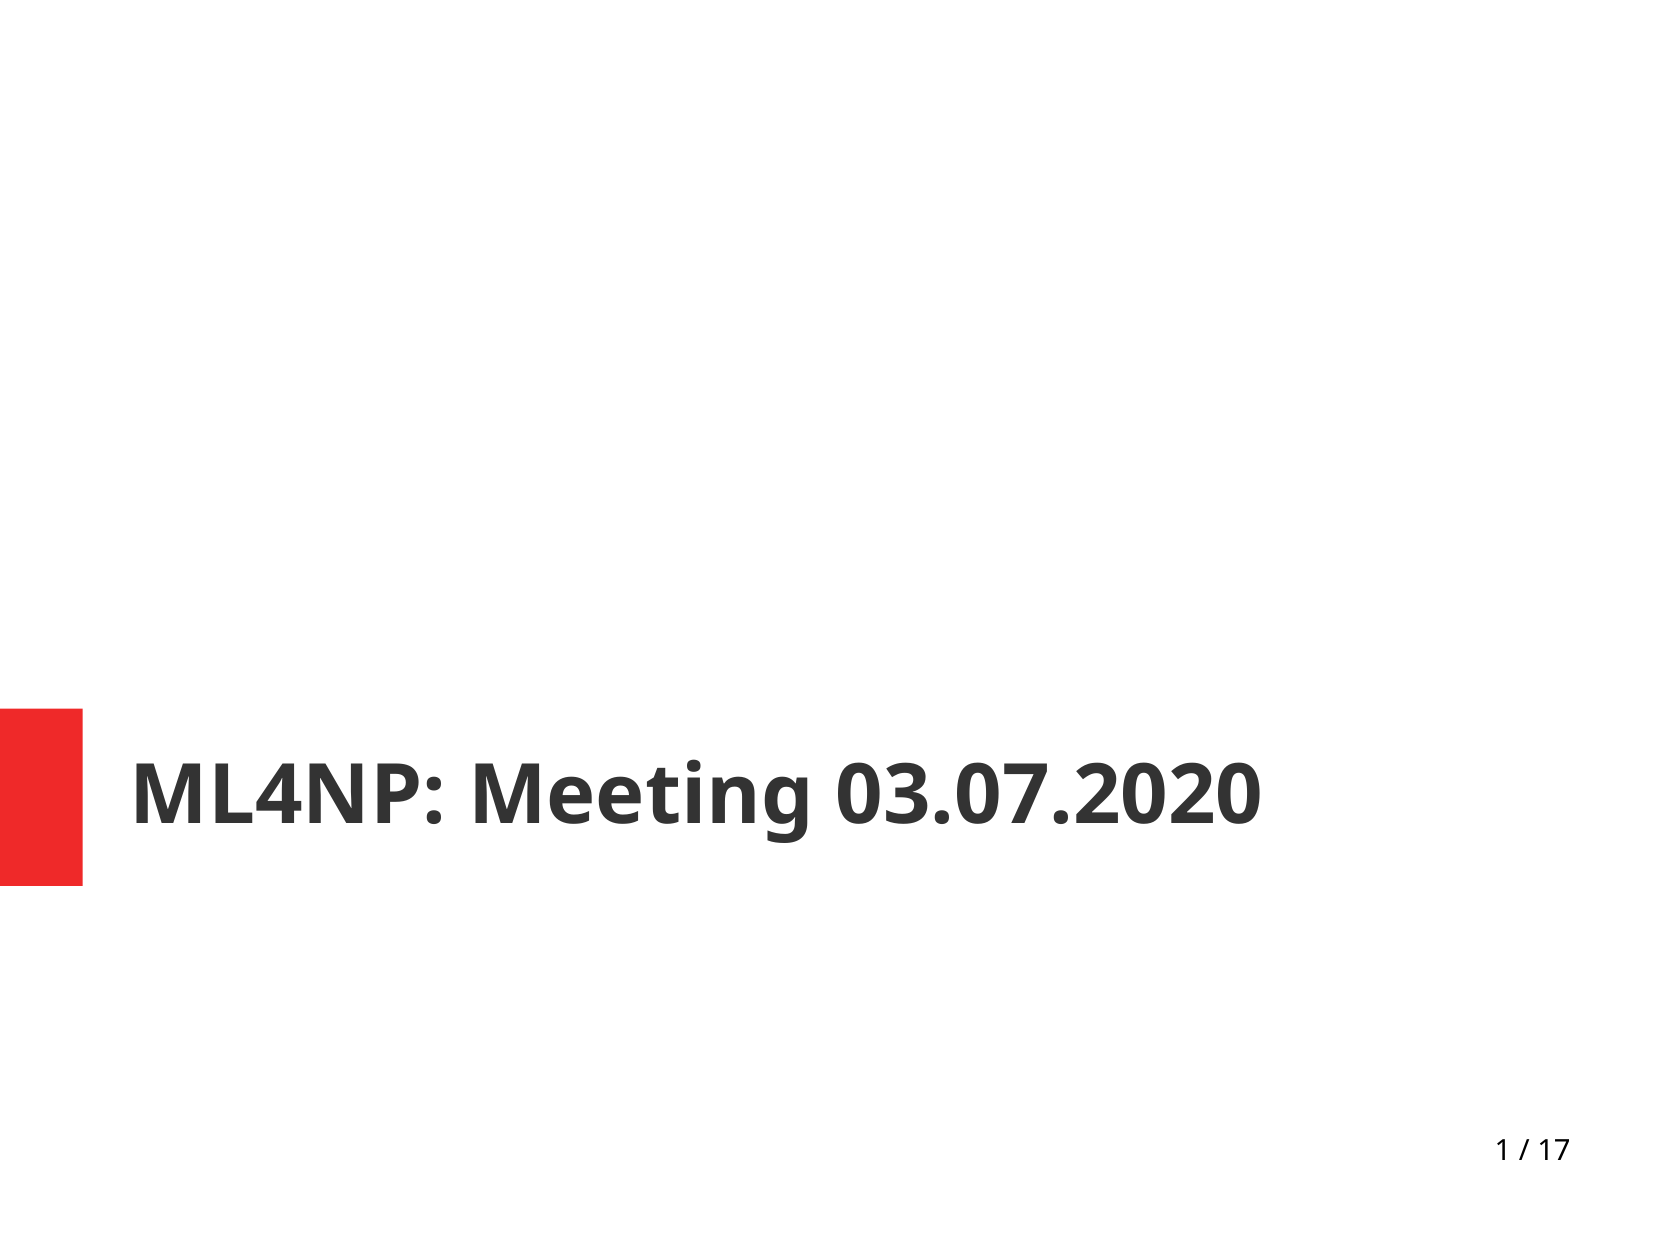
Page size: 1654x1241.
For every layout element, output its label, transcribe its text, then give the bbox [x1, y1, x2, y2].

title ML4NP: Meeting 03.07.2020 [129, 673, 1536, 910]
